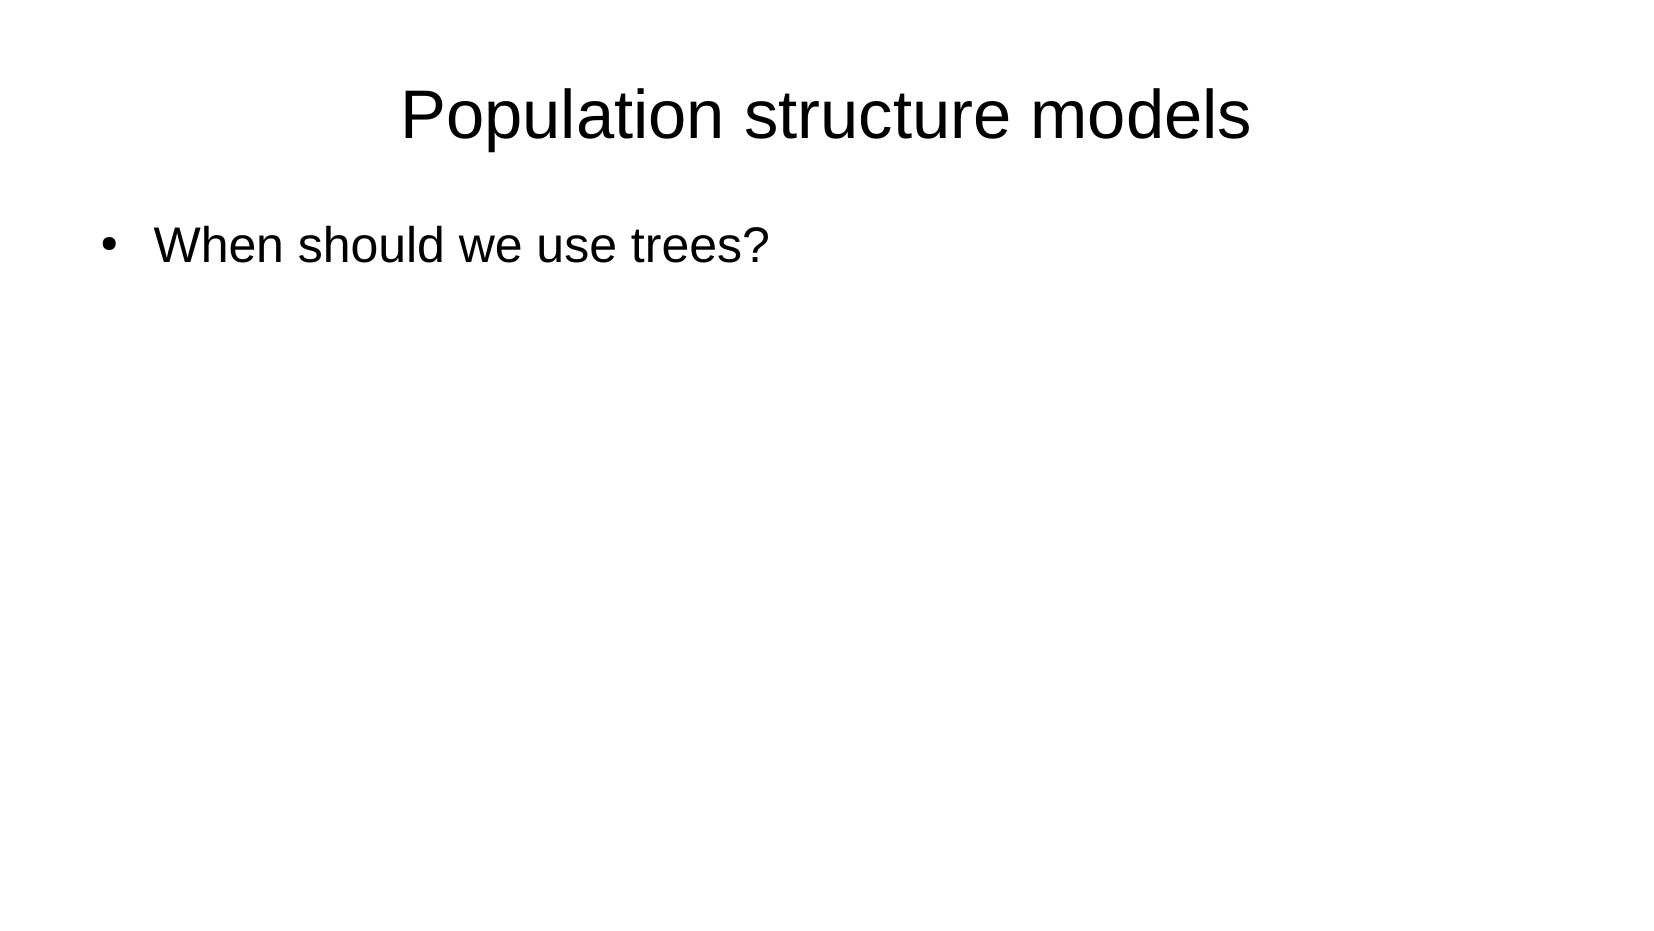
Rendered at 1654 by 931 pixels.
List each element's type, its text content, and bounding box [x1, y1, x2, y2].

title Population structure models [82, 37, 1571, 193]
list When should we use trees? [82, 217, 1571, 758]
